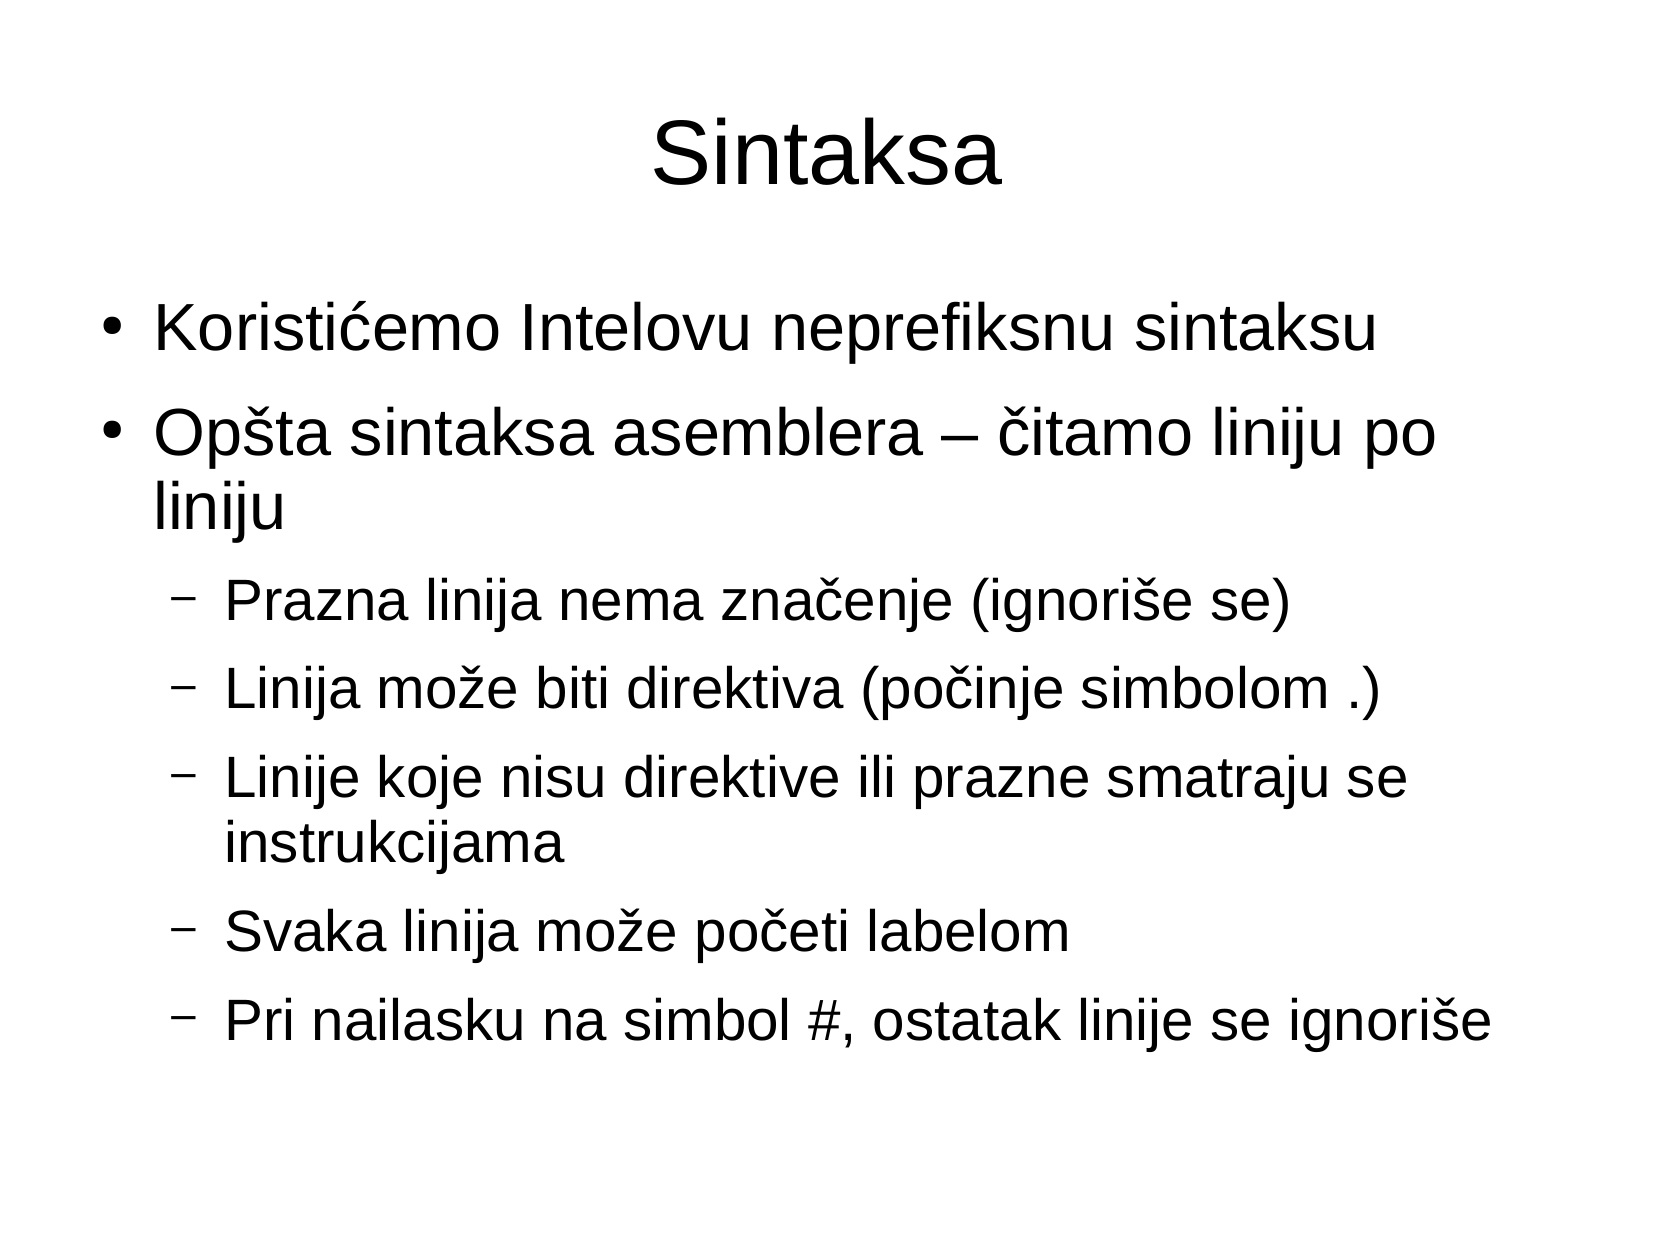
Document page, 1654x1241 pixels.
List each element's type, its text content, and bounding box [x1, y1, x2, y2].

title Sintaksa [82, 49, 1571, 257]
list Koristićemo Intelovu neprefiksnu sintaksu Opšta sintaksa asemblera – čitamo liniju po liniju Prazna linija nema značenje (ignoriše se) Linija može biti direktiva (počinje simbolom .) Linije koje nisu direktive ili prazne smatraju se instrukcijama Svaka linija može početi labelom Pri nailasku na simbol #, ostatak linije se ignoriše [82, 290, 1571, 1141]
